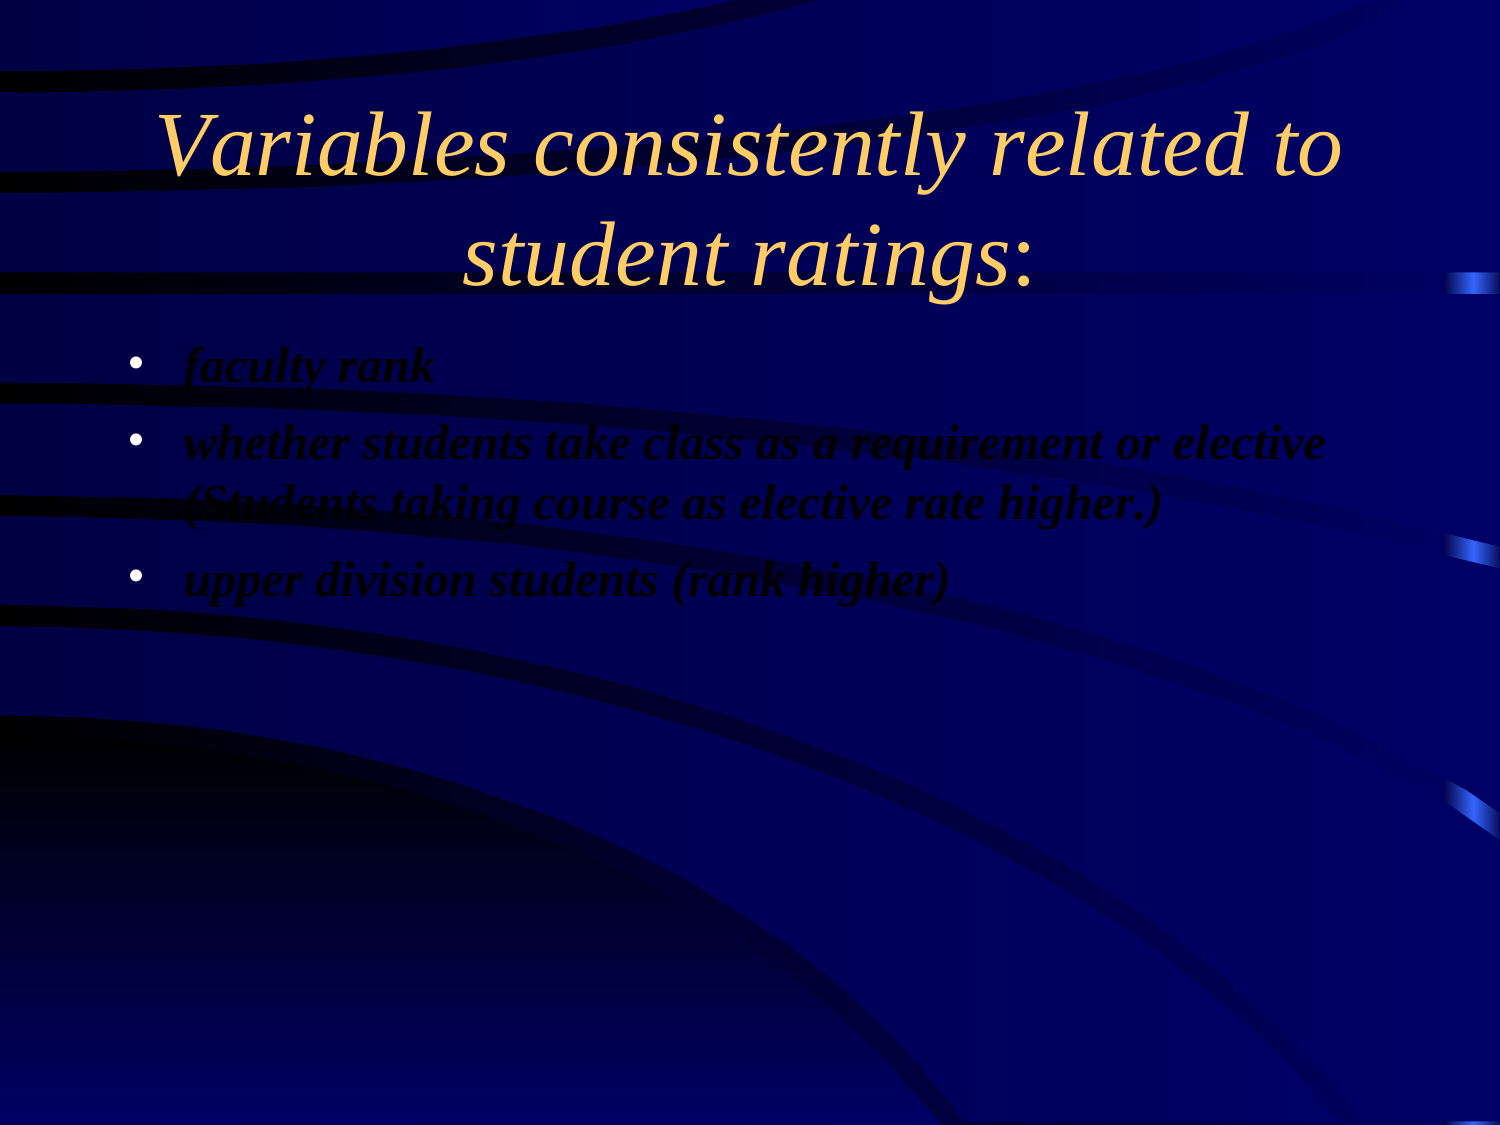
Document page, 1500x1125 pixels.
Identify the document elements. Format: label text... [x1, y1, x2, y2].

list faculty rank whether students take class as a requirement or elective (Students taking course as elective rate higher.) upper division students (rank higher) [112, 324, 1388, 1000]
title Variables consistently related to student ratings: [112, 99, 1388, 288]
